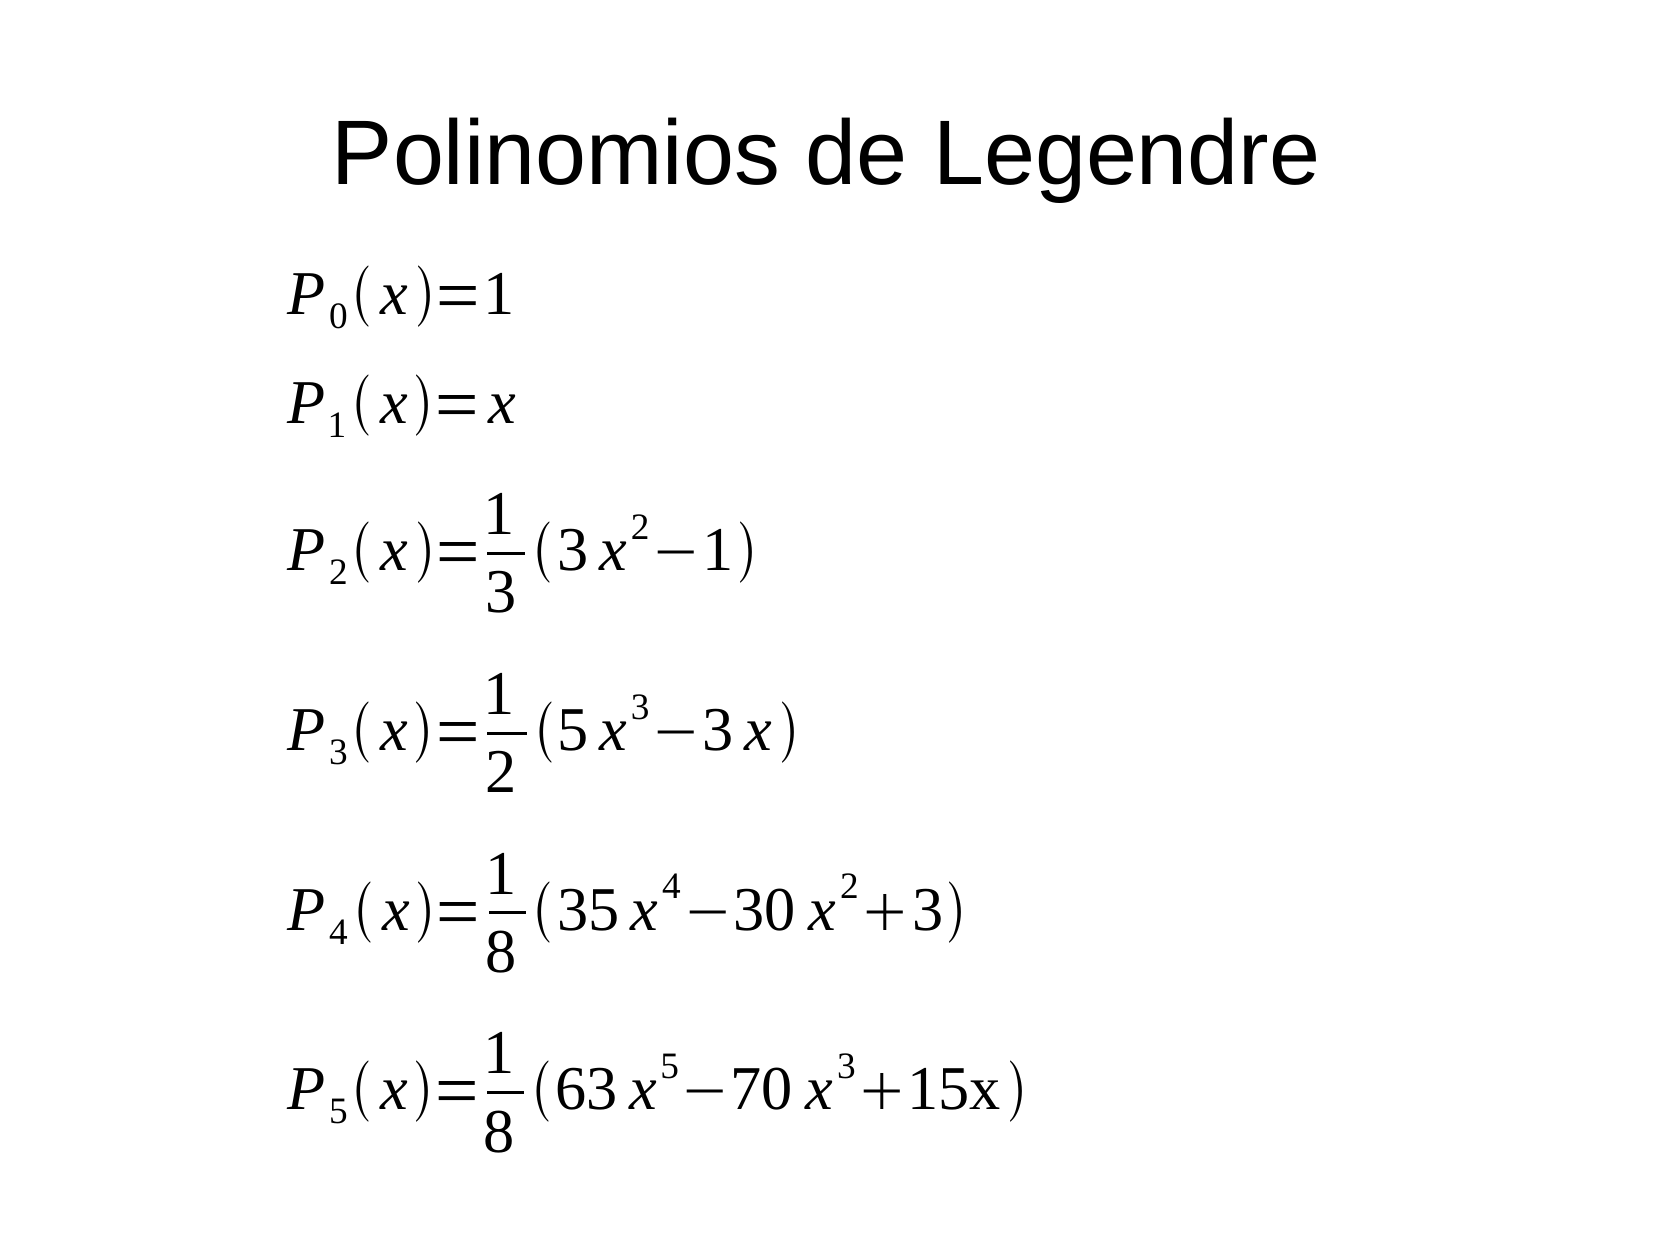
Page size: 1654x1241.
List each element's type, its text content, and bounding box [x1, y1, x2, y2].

title Polinomios de Legendre [82, 56, 1571, 250]
chart [276, 258, 1033, 1167]
